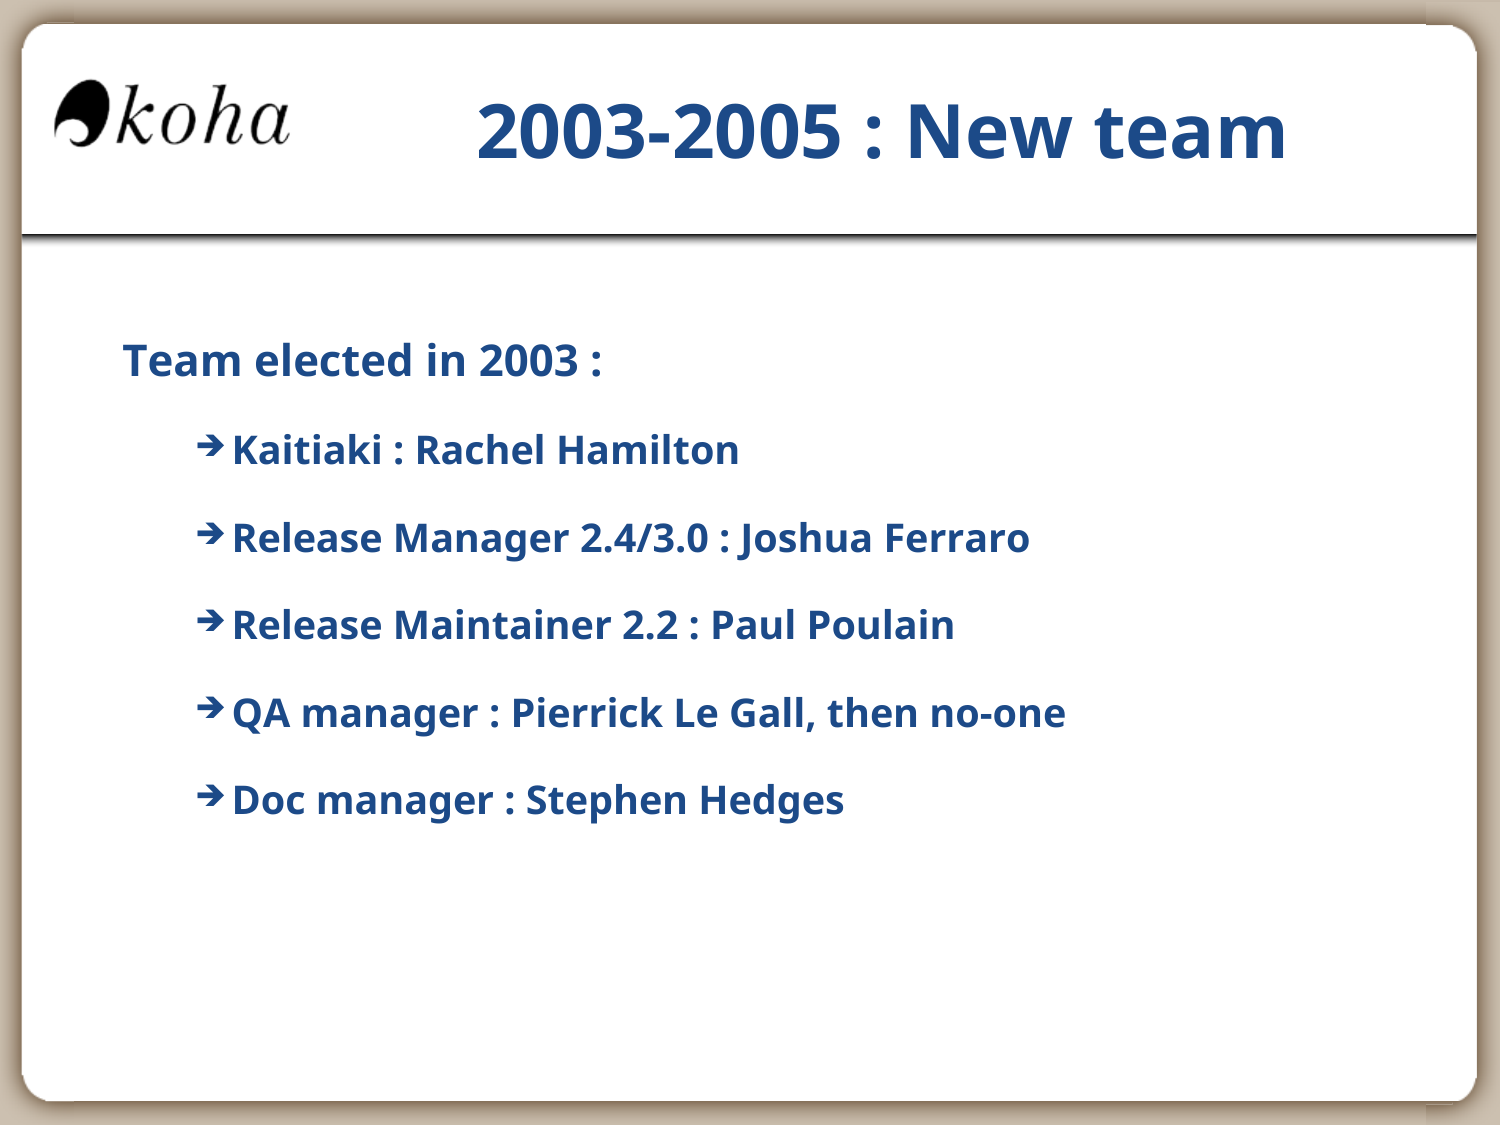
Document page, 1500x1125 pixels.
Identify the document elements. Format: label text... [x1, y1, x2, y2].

list Team elected in 2003 : Kaitiaki : Rachel Hamilton Release Manager 2.4/3.0 : Joshua Ferraro Release Maintainer 2.2 : Paul Poulain QA manager : Pierrick Le Gall, then no-one Doc manager : Stephen Hedges [118, 317, 1382, 1061]
title 2003-2005 : New team [315, 0, 1463, 260]
picture [0, 0, 1500, 1125]
